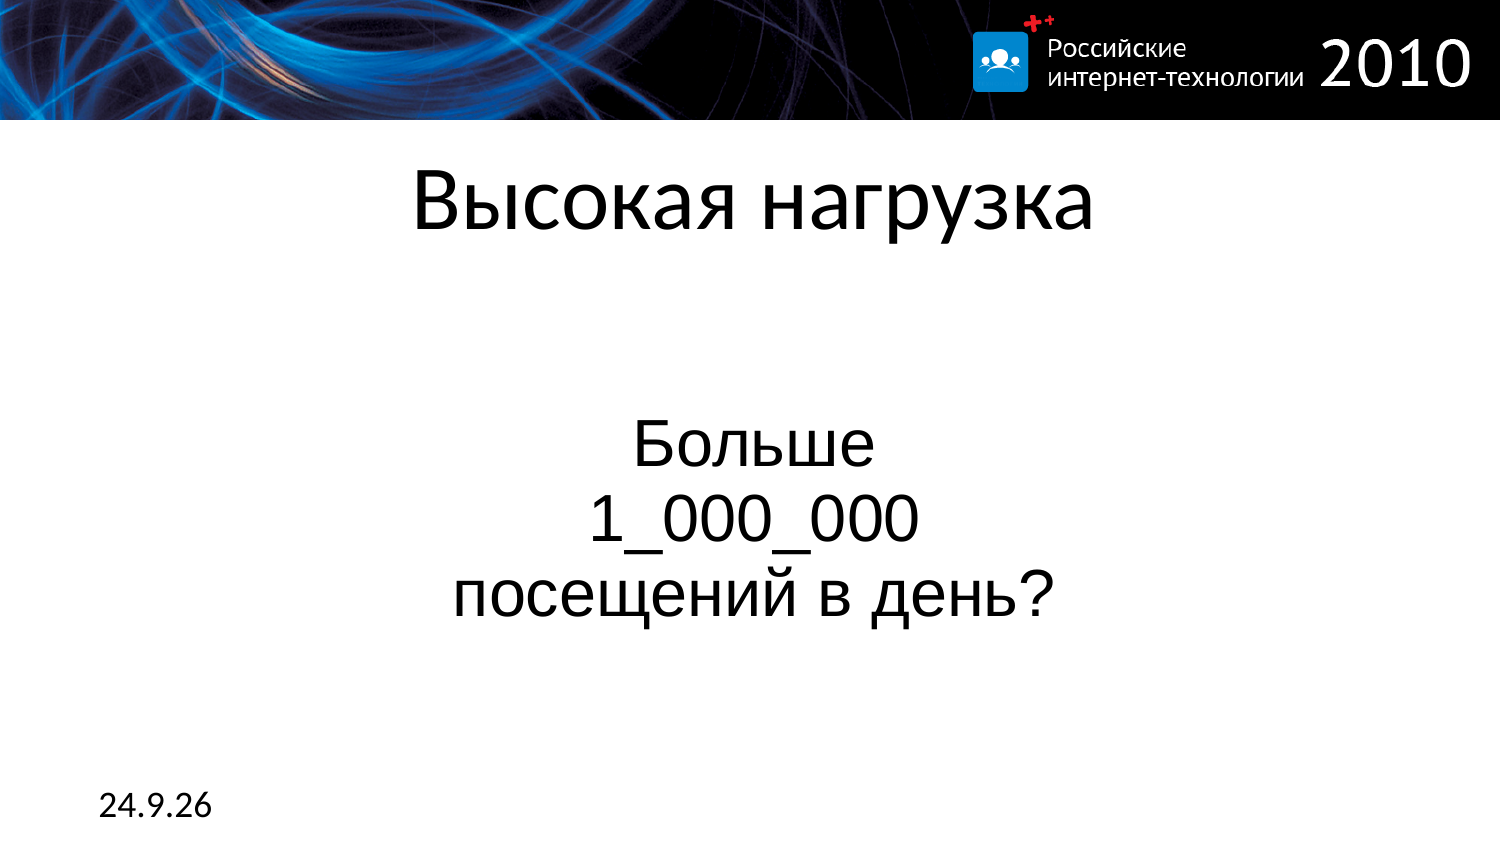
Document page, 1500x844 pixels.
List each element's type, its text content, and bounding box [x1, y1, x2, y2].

picture [0, 0, 1500, 120]
subtitle Больше 1_000_000 посещений в день? [79, 272, 1430, 765]
title Высокая нагрузка [79, 149, 1430, 264]
